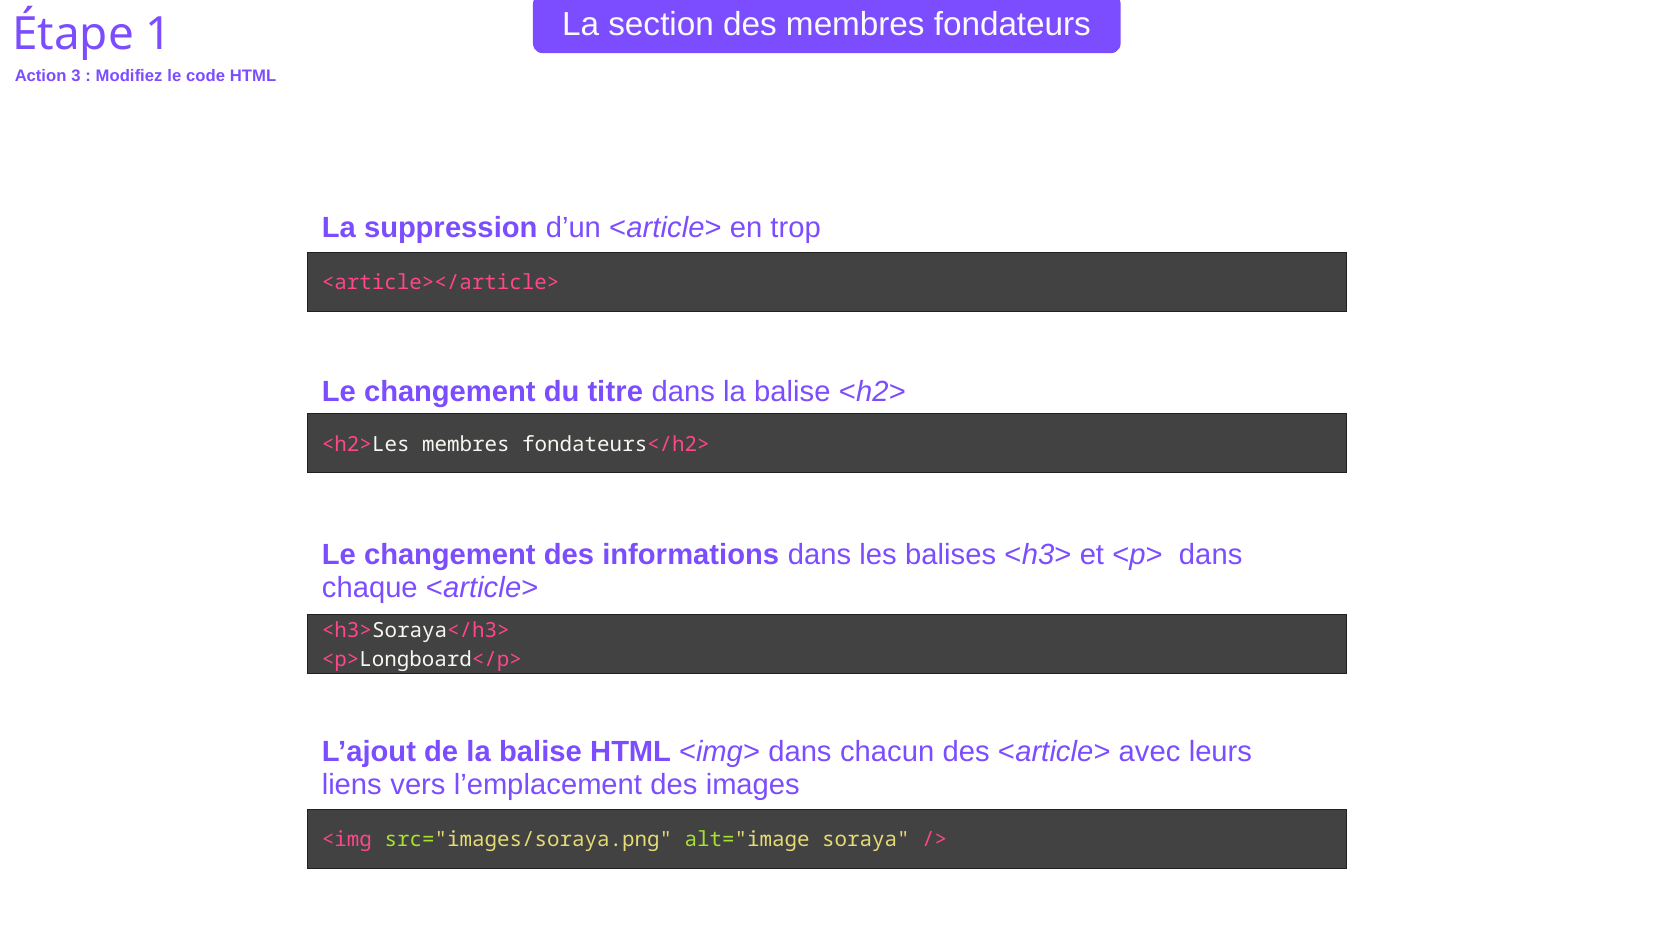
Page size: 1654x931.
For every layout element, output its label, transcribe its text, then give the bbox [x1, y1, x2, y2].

text_box La suppression d’un <article> en trop Le changement du titre dans la balise <h2> Le changement des informations dans les balises <h3> et <p> dans chaque <article> L’ajout de la balise HTML <img> dans chacun des <article> avec leurs liens vers l’emplacement des images [307, 674, 1322, 809]
text_box Action 3 : Modifiez le code HTML [237, 59, 296, 93]
text_box La suppression d’un <article> en trop Le changement du titre dans la balise <h2> Le changement des informations dans les balises <h3> et <p> dans chaque <article> L’ajout de la balise HTML <img> dans chacun des <article> avec leurs liens vers l’emplacement des images [307, 473, 1322, 614]
title Étape 1 [0, 0, 237, 130]
text_box <article></article> [307, 252, 1347, 312]
text_box <img src="images/soraya.png" alt="image soraya" /> [307, 809, 1347, 869]
text_box La suppression d’un <article> en trop Le changement du titre dans la balise <h2> Le changement des informations dans les balises <h3> et <p> dans chaque <article> L’ajout de la balise HTML <img> dans chacun des <article> avec leurs liens vers l’emplacement des images [307, 312, 1322, 413]
text_box La section des membres fondateurs [532, 0, 1121, 54]
text_box <h2>Les membres fondateurs</h2> [307, 413, 1347, 473]
text_box <h3>Soraya</h3> <p>Longboard</p> [307, 614, 1347, 674]
text_box La suppression d’un <article> en trop Le changement du titre dans la balise <h2> Le changement des informations dans les balises <h3> et <p> dans chaque <article> L’ajout de la balise HTML <img> dans chacun des <article> avec leurs liens vers l’emplacement des images [307, 203, 1322, 252]
